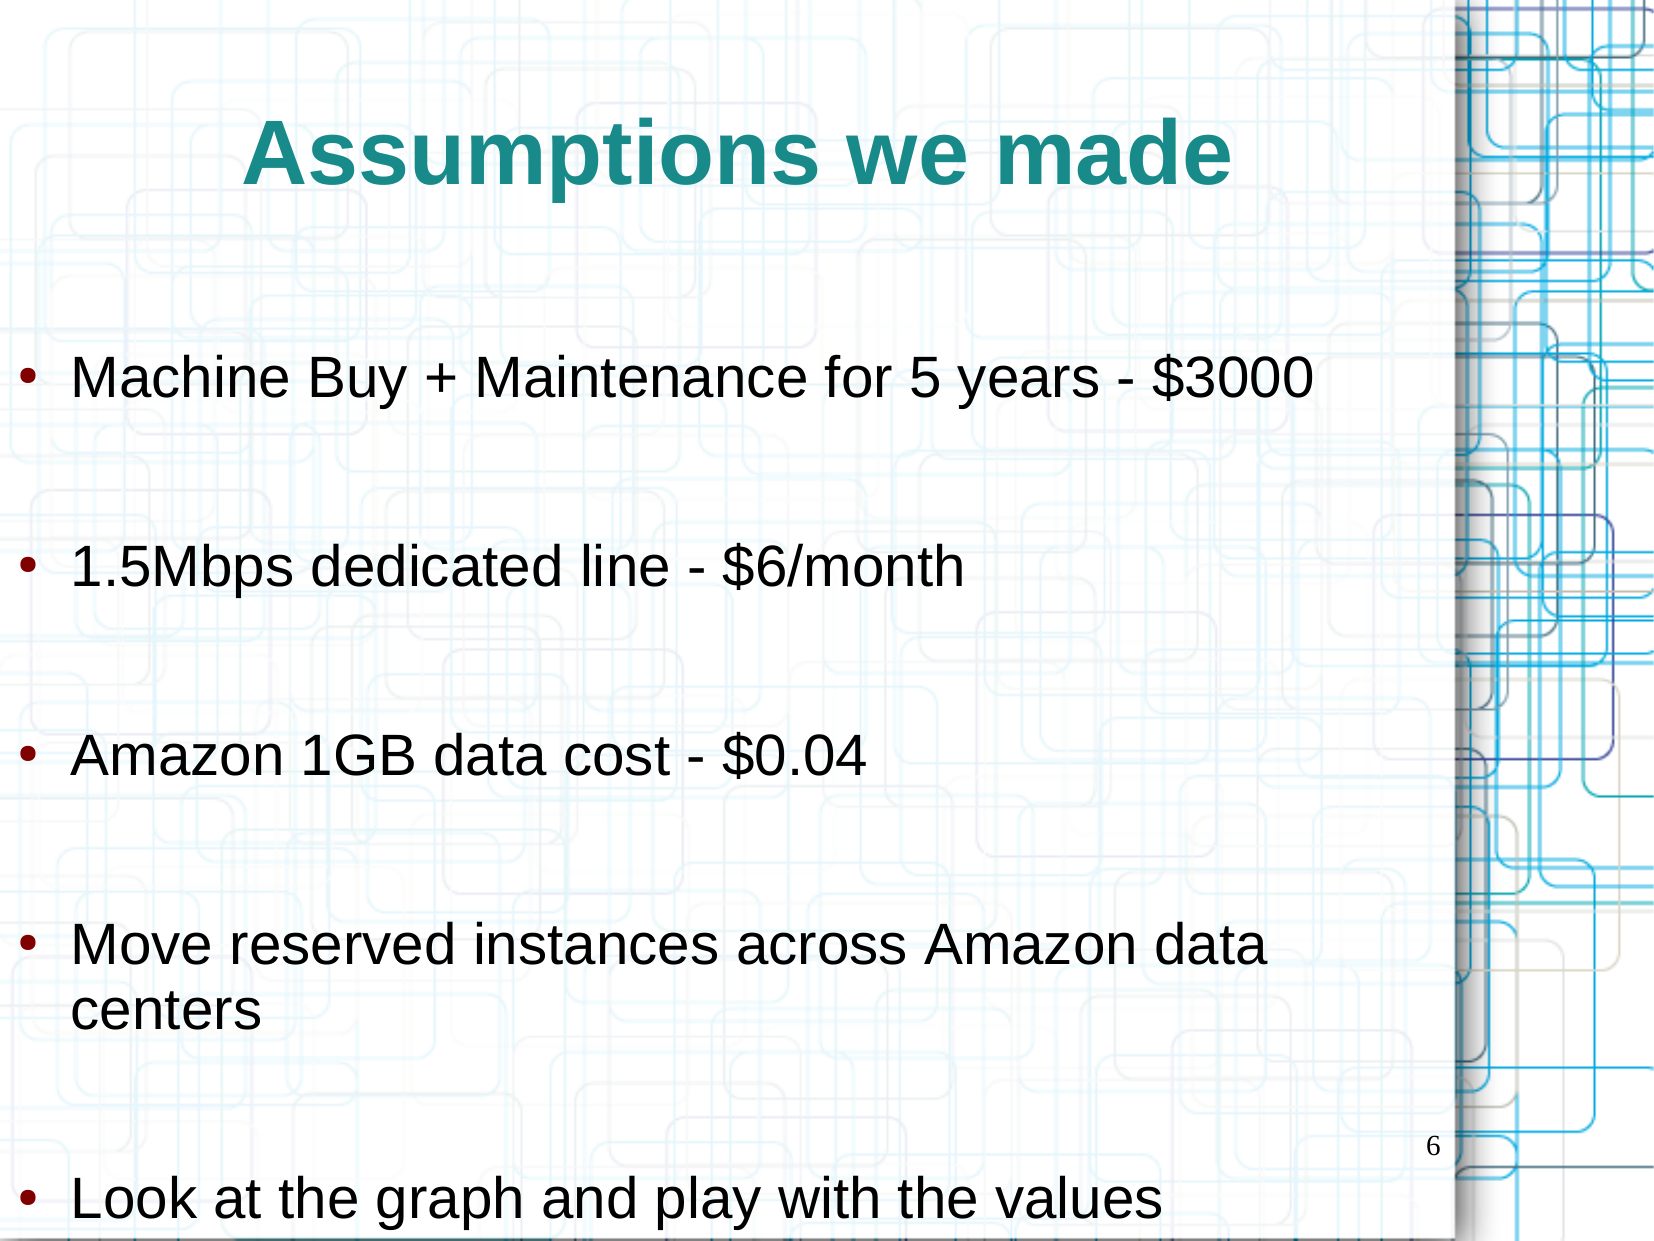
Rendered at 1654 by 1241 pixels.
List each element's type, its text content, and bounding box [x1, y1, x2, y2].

list Machine Buy + Maintenance for 5 years - $3000 1.5Mbps dedicated line - $6/month Amazon 1GB data cost - $0.04 Move reserved instances across Amazon data centers Look at the graph and play with the values [0, 344, 1456, 1229]
title Assumptions we made [59, 49, 1418, 257]
picture [0, 0, 1654, 1241]
